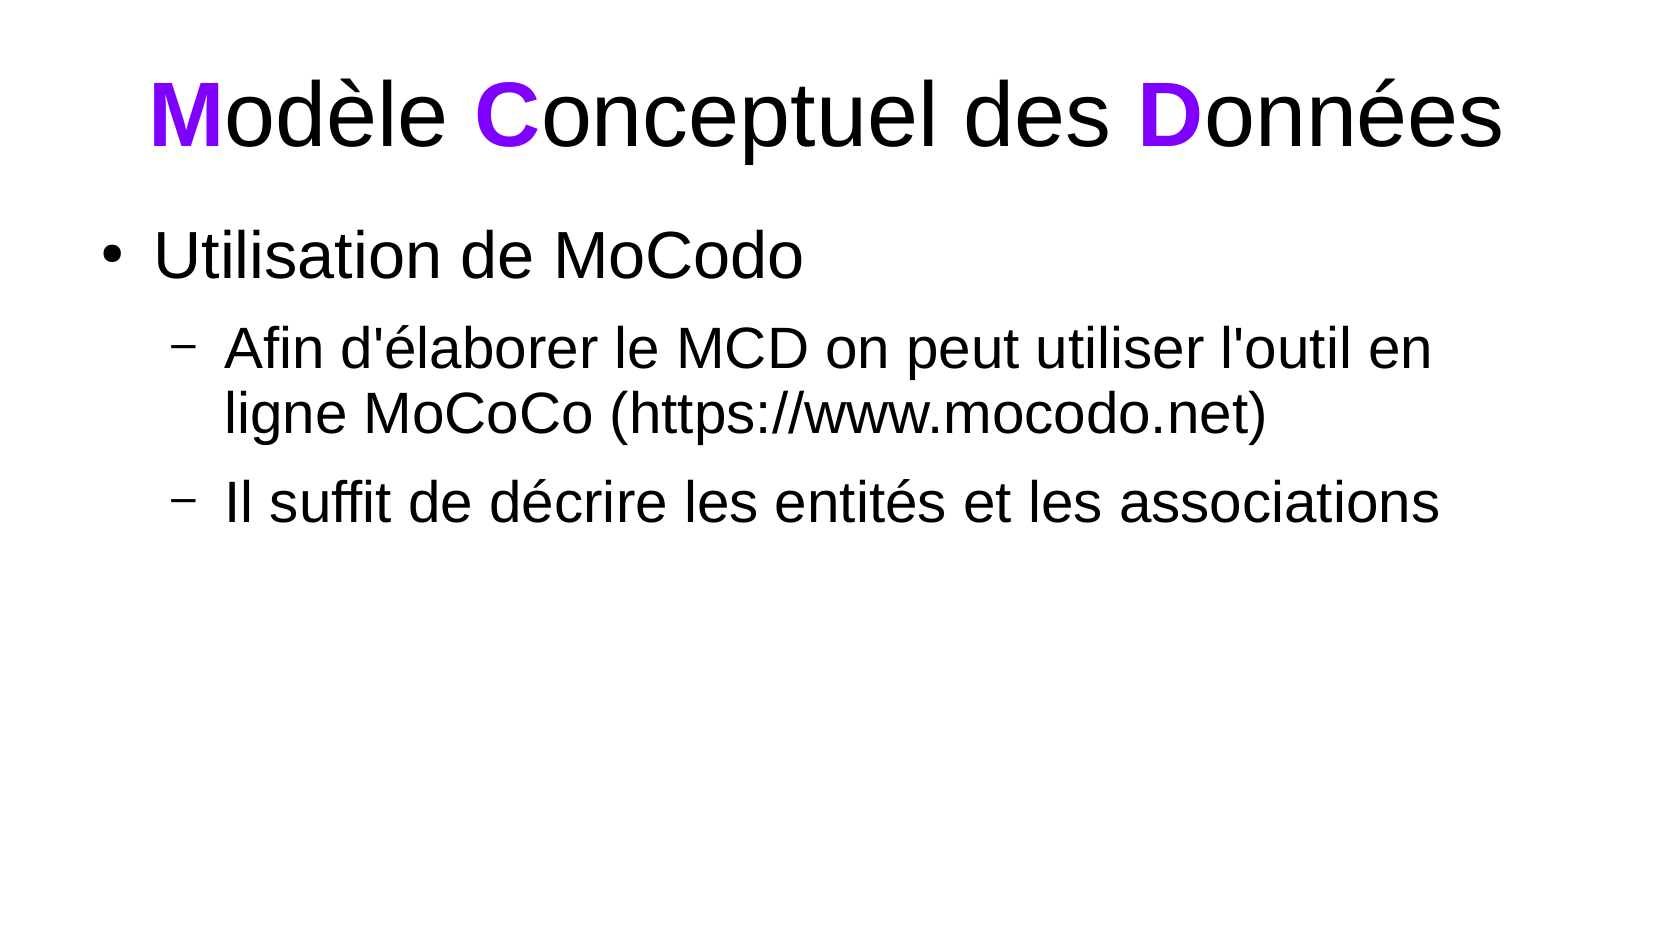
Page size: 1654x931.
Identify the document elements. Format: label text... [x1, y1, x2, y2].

title Modèle Conceptuel des Données [82, 37, 1571, 193]
list Utilisation de MoCodo Afin d'élaborer le MCD on peut utiliser l'outil en ligne MoCoCo (https://www.mocodo.net) Il suffit de décrire les entités et les associations [82, 217, 1571, 758]
